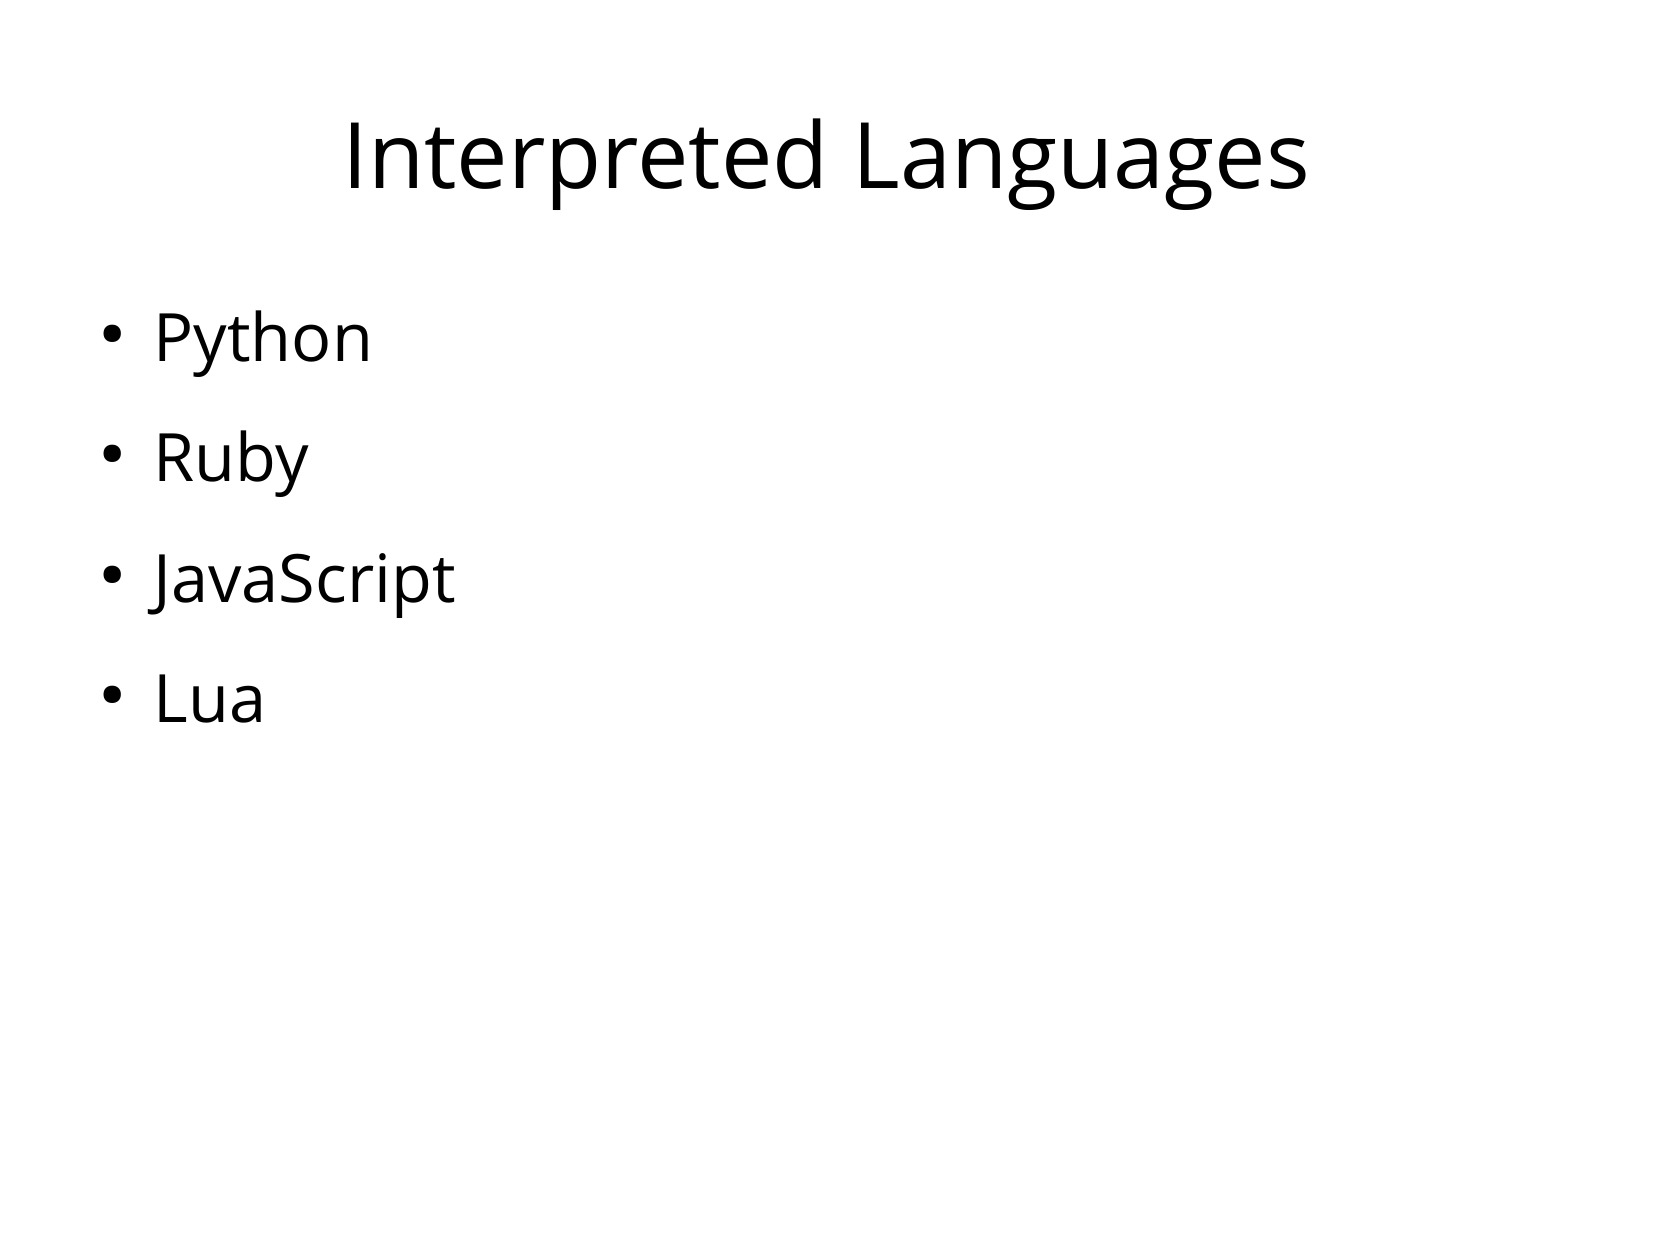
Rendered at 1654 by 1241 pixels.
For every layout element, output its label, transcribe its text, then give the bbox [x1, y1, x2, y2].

title Interpreted Languages [82, 49, 1571, 257]
list Python Ruby JavaScript Lua [82, 290, 1571, 1010]
